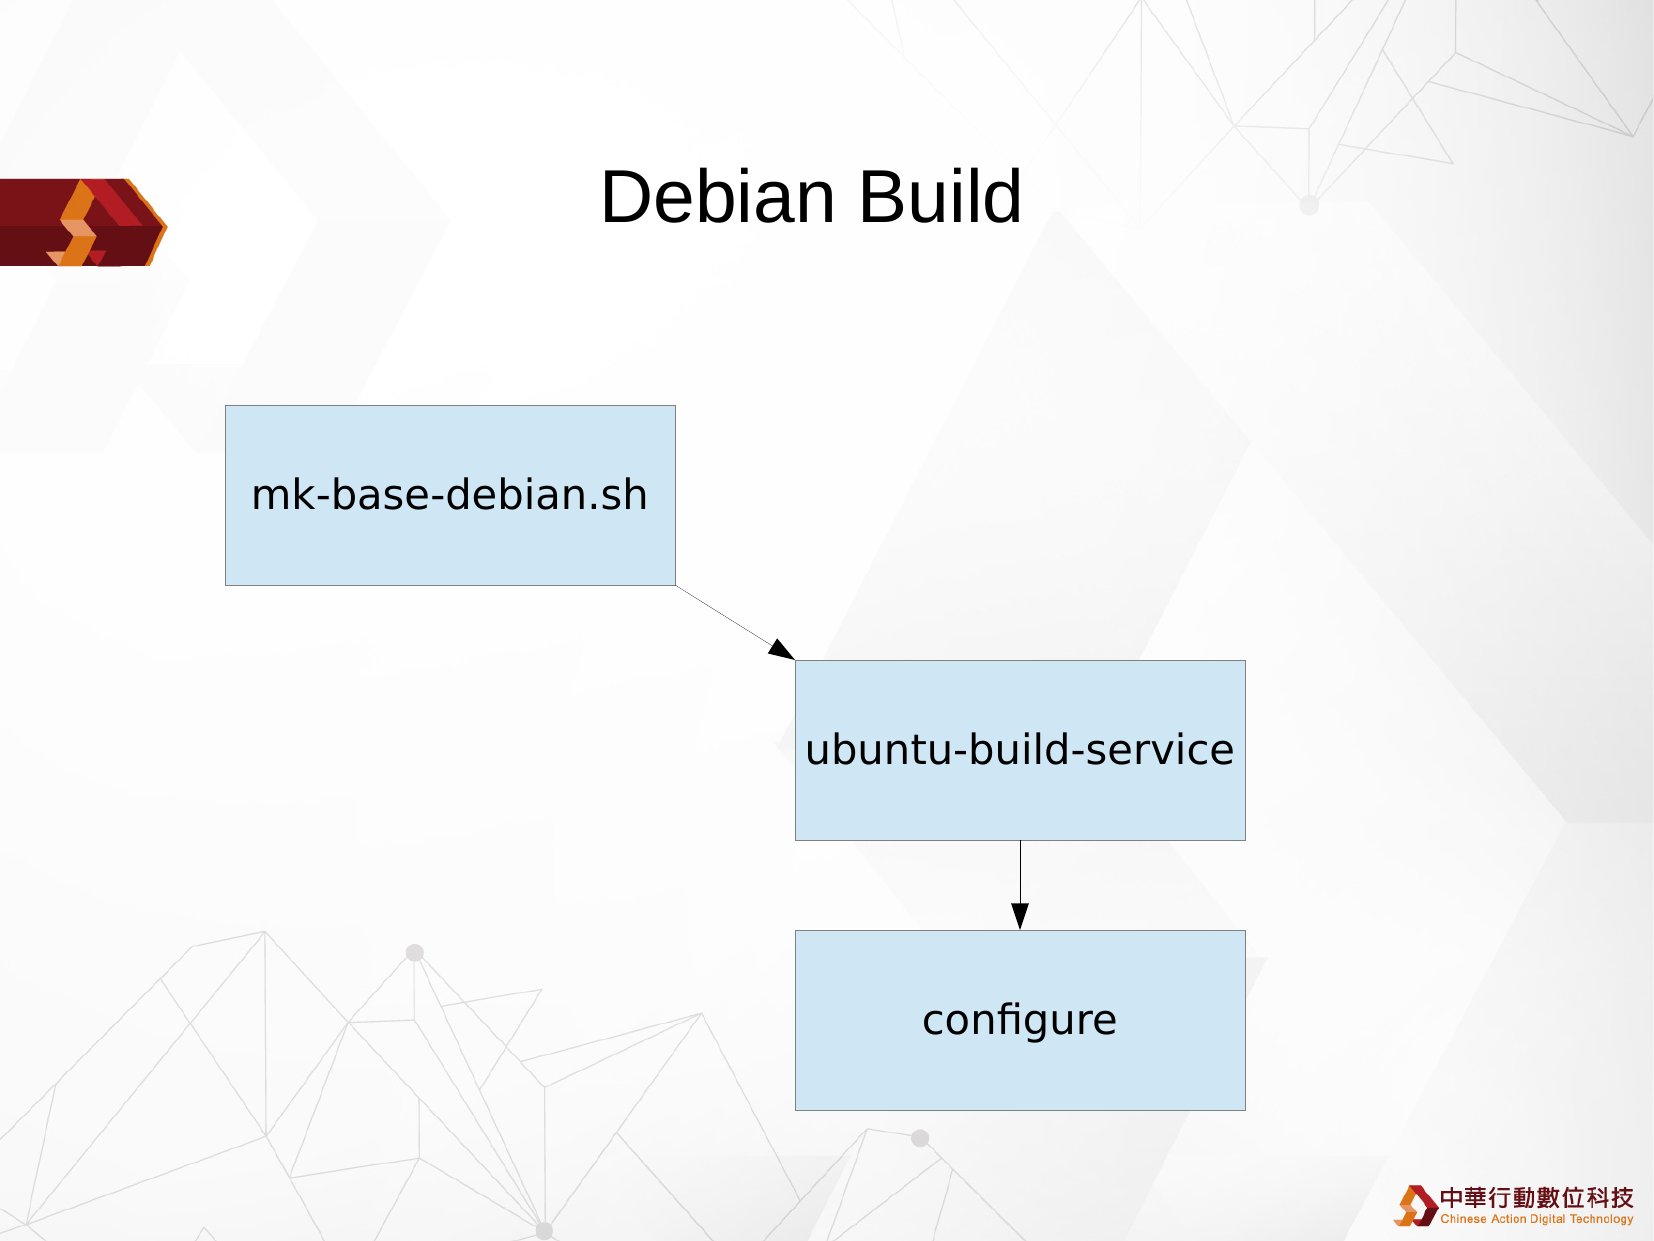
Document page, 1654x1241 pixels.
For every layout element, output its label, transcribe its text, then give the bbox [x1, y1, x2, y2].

picture [0, 0, 1654, 1241]
text_box ubuntu-build-service [795, 660, 1246, 841]
text_box mk-base-debian.sh [225, 405, 676, 586]
title Debian Build [118, 112, 1506, 281]
text_box configure [795, 930, 1246, 1111]
